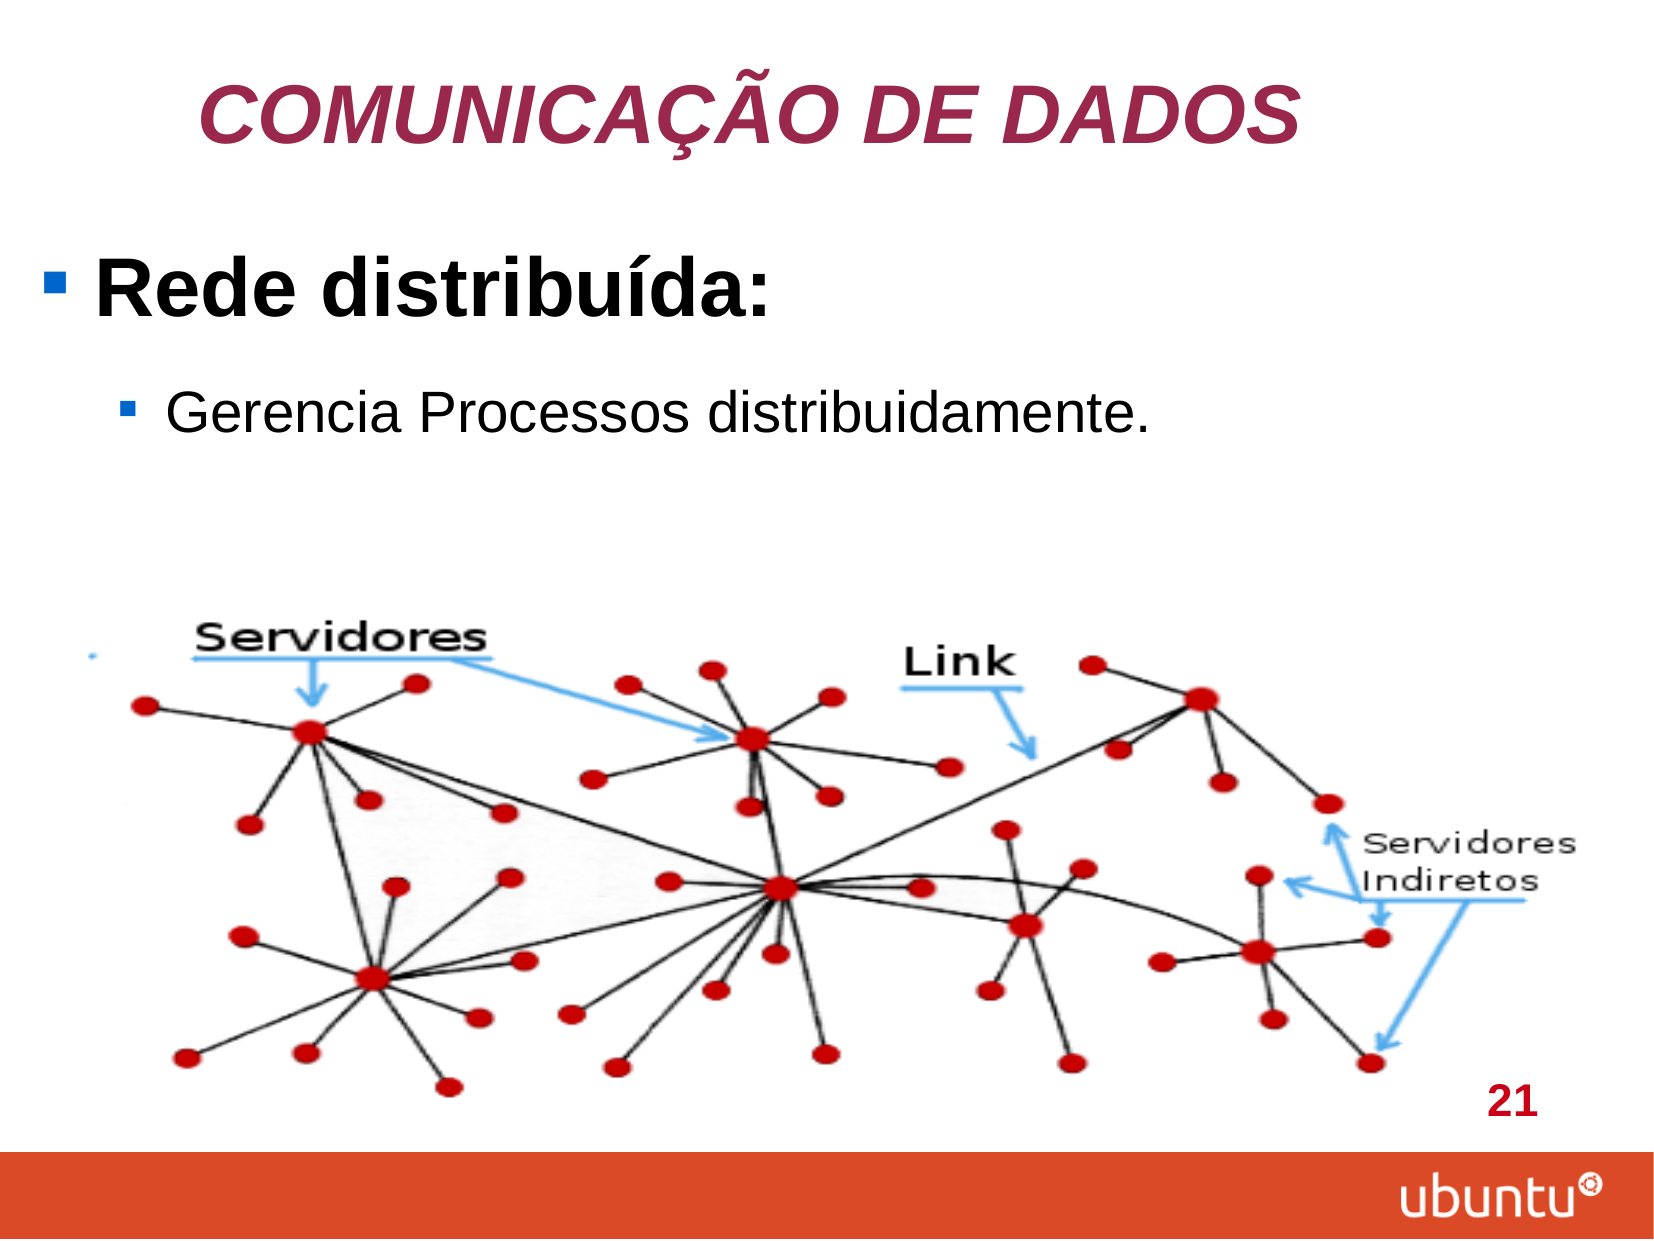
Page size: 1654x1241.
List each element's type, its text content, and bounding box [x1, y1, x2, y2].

list Rede distribuída: Gerencia Processos distribuidamente. [23, 219, 1512, 1195]
picture [0, 1152, 1654, 1239]
picture [88, 610, 1595, 1123]
text_box <number> [1473, 1063, 1654, 1134]
title COMUNICAÇÃO DE DADOS [5, 7, 1495, 200]
